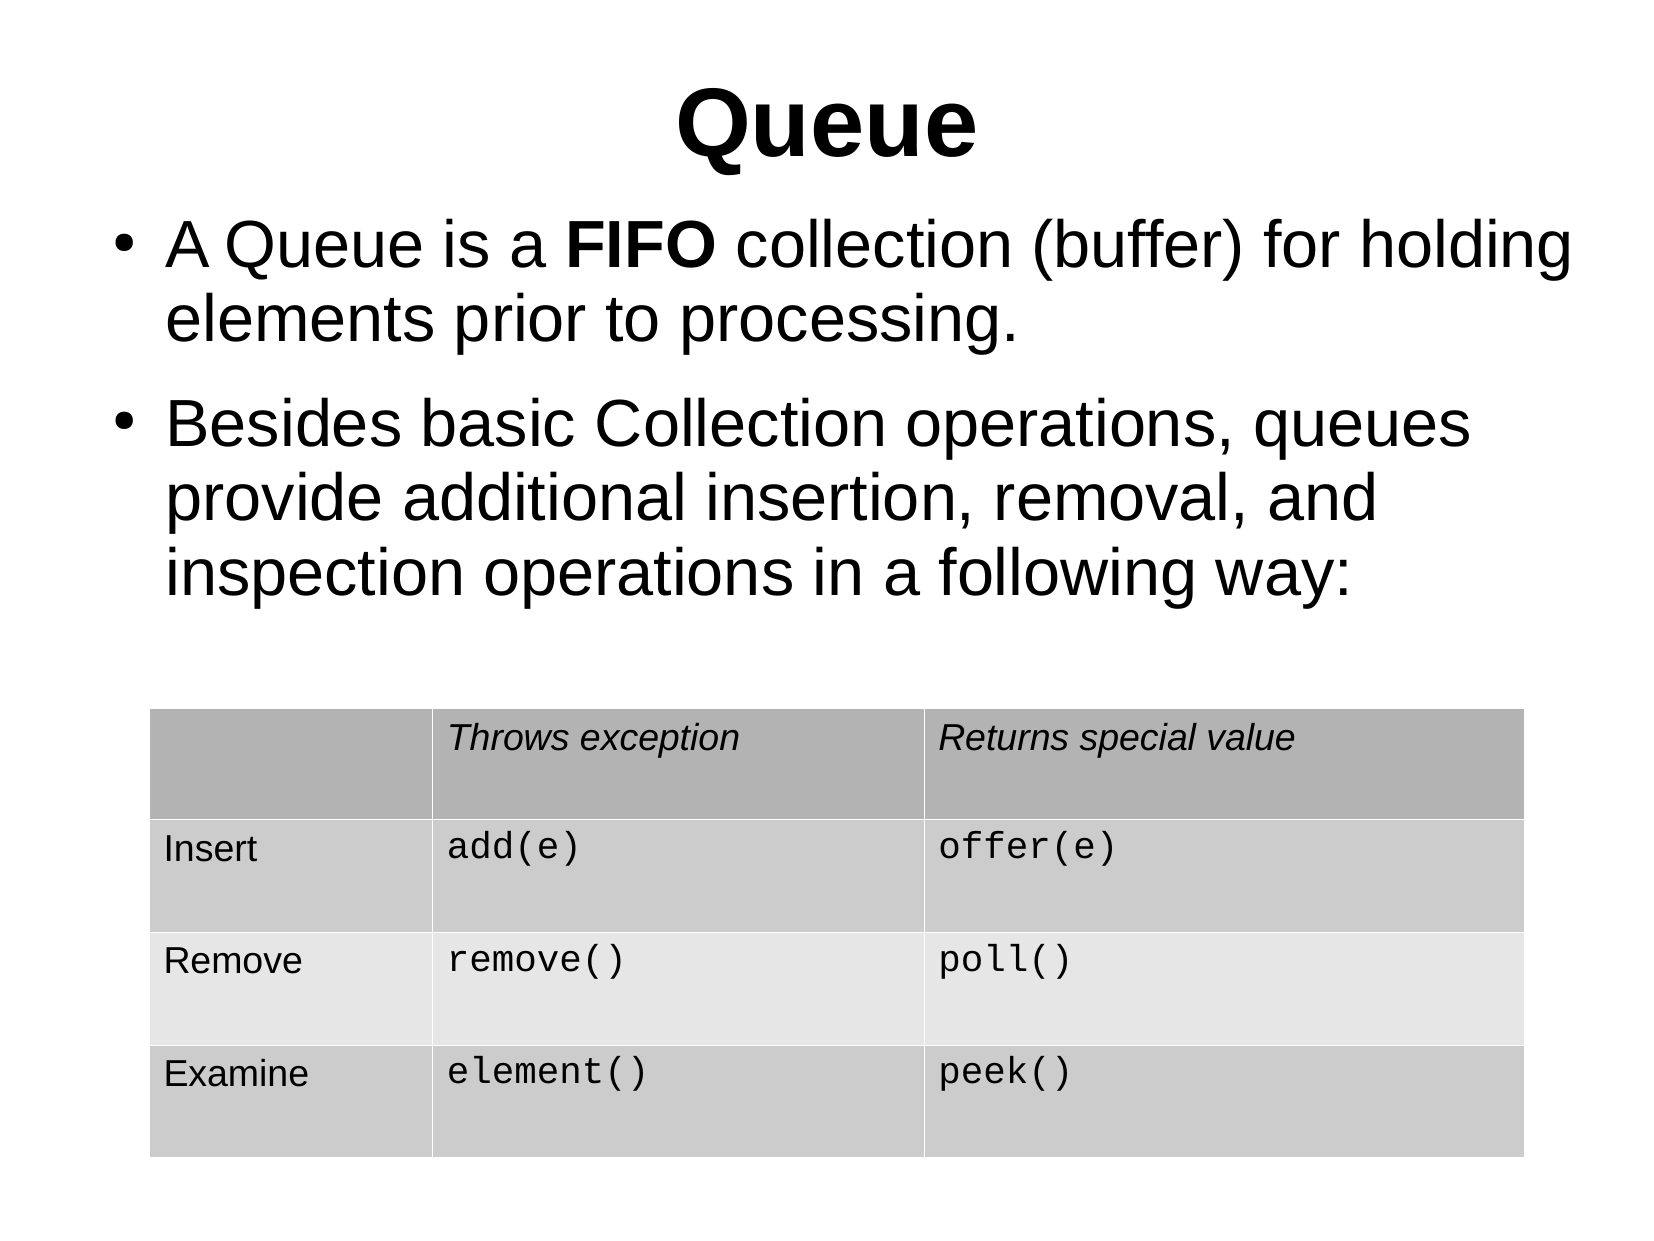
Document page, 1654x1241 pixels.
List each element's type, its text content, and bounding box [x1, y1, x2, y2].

table_cell poll() [925, 933, 1524, 1045]
table_cell add(e) [433, 820, 924, 932]
table_cell remove() [433, 933, 924, 1045]
table_header Returns special value [925, 709, 1524, 819]
table_cell Examine [150, 1046, 432, 1157]
table_cell peek() [925, 1046, 1524, 1157]
table_cell element() [433, 1046, 924, 1157]
list A Queue is a FIFO collection (buffer) for holding elements prior to processing. Besides basic Collection operations, queues provide additional insertion, removal, and inspection operations in a following way: [94, 206, 1583, 638]
table_header [150, 709, 432, 819]
table_header Throws exception [433, 709, 924, 819]
table_cell offer(e) [925, 820, 1524, 932]
table_cell Remove [150, 933, 432, 1045]
title Queue [82, 49, 1571, 196]
table_cell Insert [150, 820, 432, 932]
